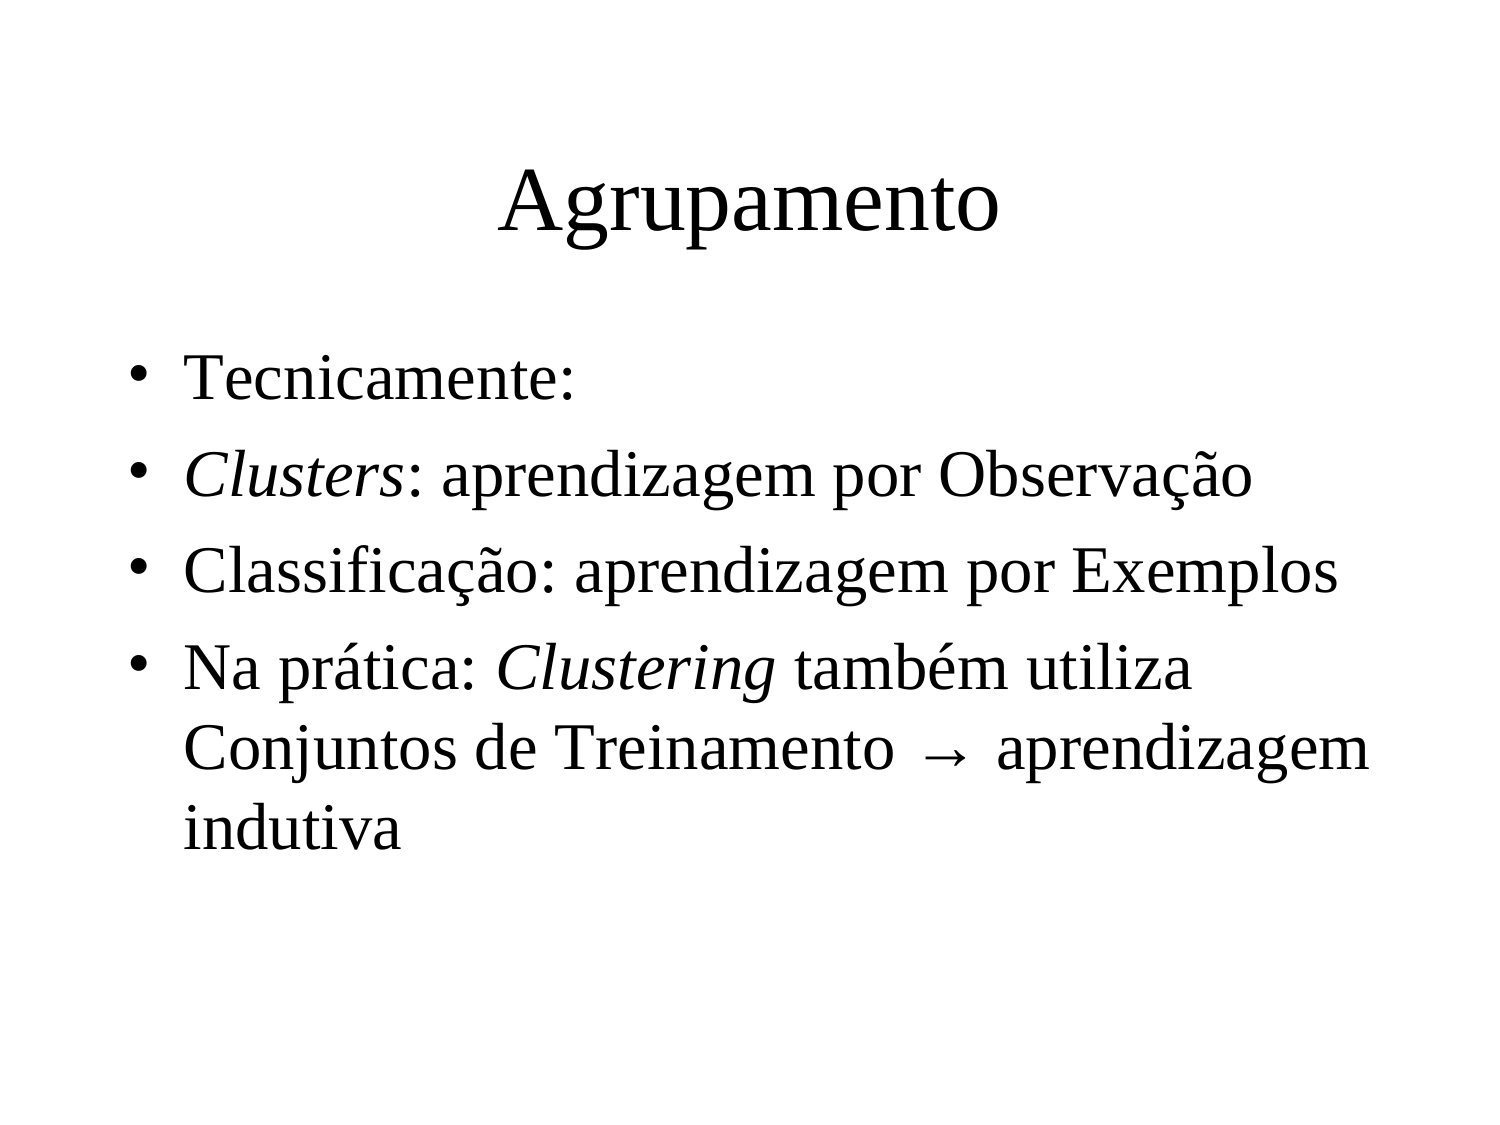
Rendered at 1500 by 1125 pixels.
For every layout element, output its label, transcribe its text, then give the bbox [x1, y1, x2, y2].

list Tecnicamente: Clusters: aprendizagem por Observação Classificação: aprendizagem por Exemplos Na prática: Clustering também utiliza Conjuntos de Treinamento → aprendizagem indutiva [112, 324, 1388, 1001]
title Agrupamento [112, 99, 1388, 288]
